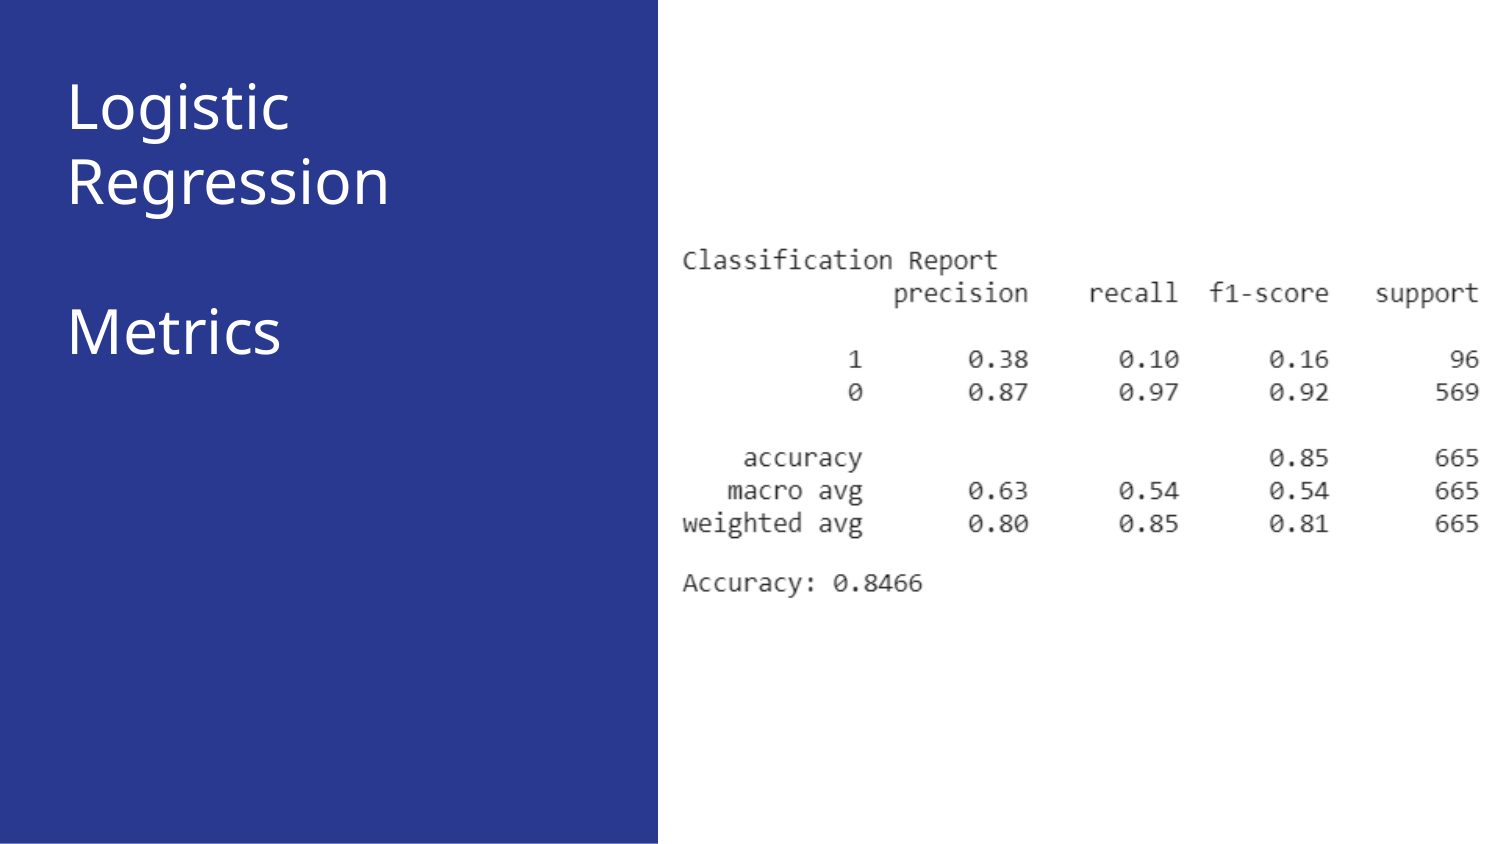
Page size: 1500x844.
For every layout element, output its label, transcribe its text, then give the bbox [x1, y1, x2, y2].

title Logistic Regression Metrics [51, 52, 581, 548]
picture [662, 235, 1500, 609]
